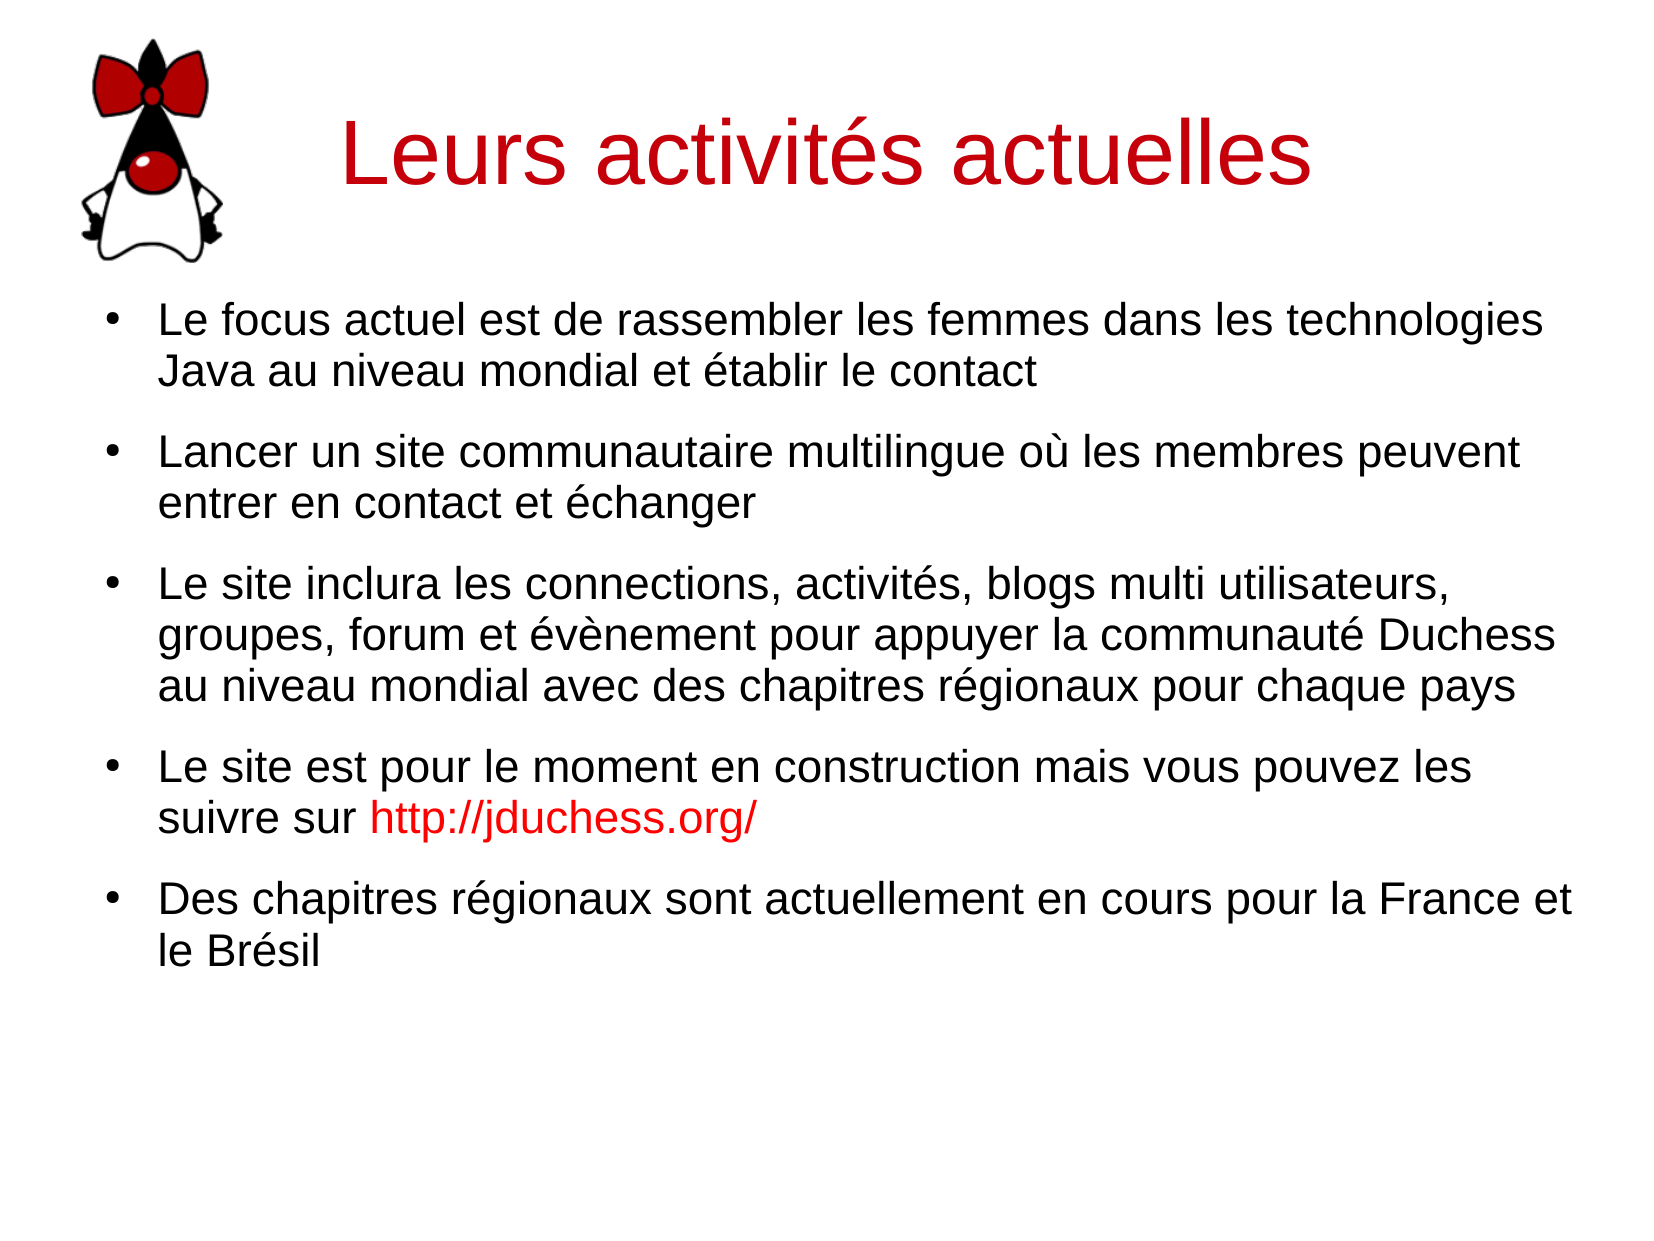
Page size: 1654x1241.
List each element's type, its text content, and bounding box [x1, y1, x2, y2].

list Le focus actuel est de rassembler les femmes dans les technologies Java au niveau mondial et établir le contact Lancer un site communautaire multilingue où les membres peuvent entrer en contact et échanger Le site inclura les connections, activités, blogs multi utilisateurs, groupes, forum et évènement pour appuyer la communauté Duchess au niveau mondial avec des chapitres régionaux pour chaque pays Le site est pour le moment en construction mais vous pouvez les suivre sur http://jduchess.org/ Des chapitres régionaux sont actuellement en cours pour la France et le Brésil [86, 293, 1576, 1163]
title Leurs activités actuelles [82, 49, 1571, 257]
picture [37, 37, 263, 263]
